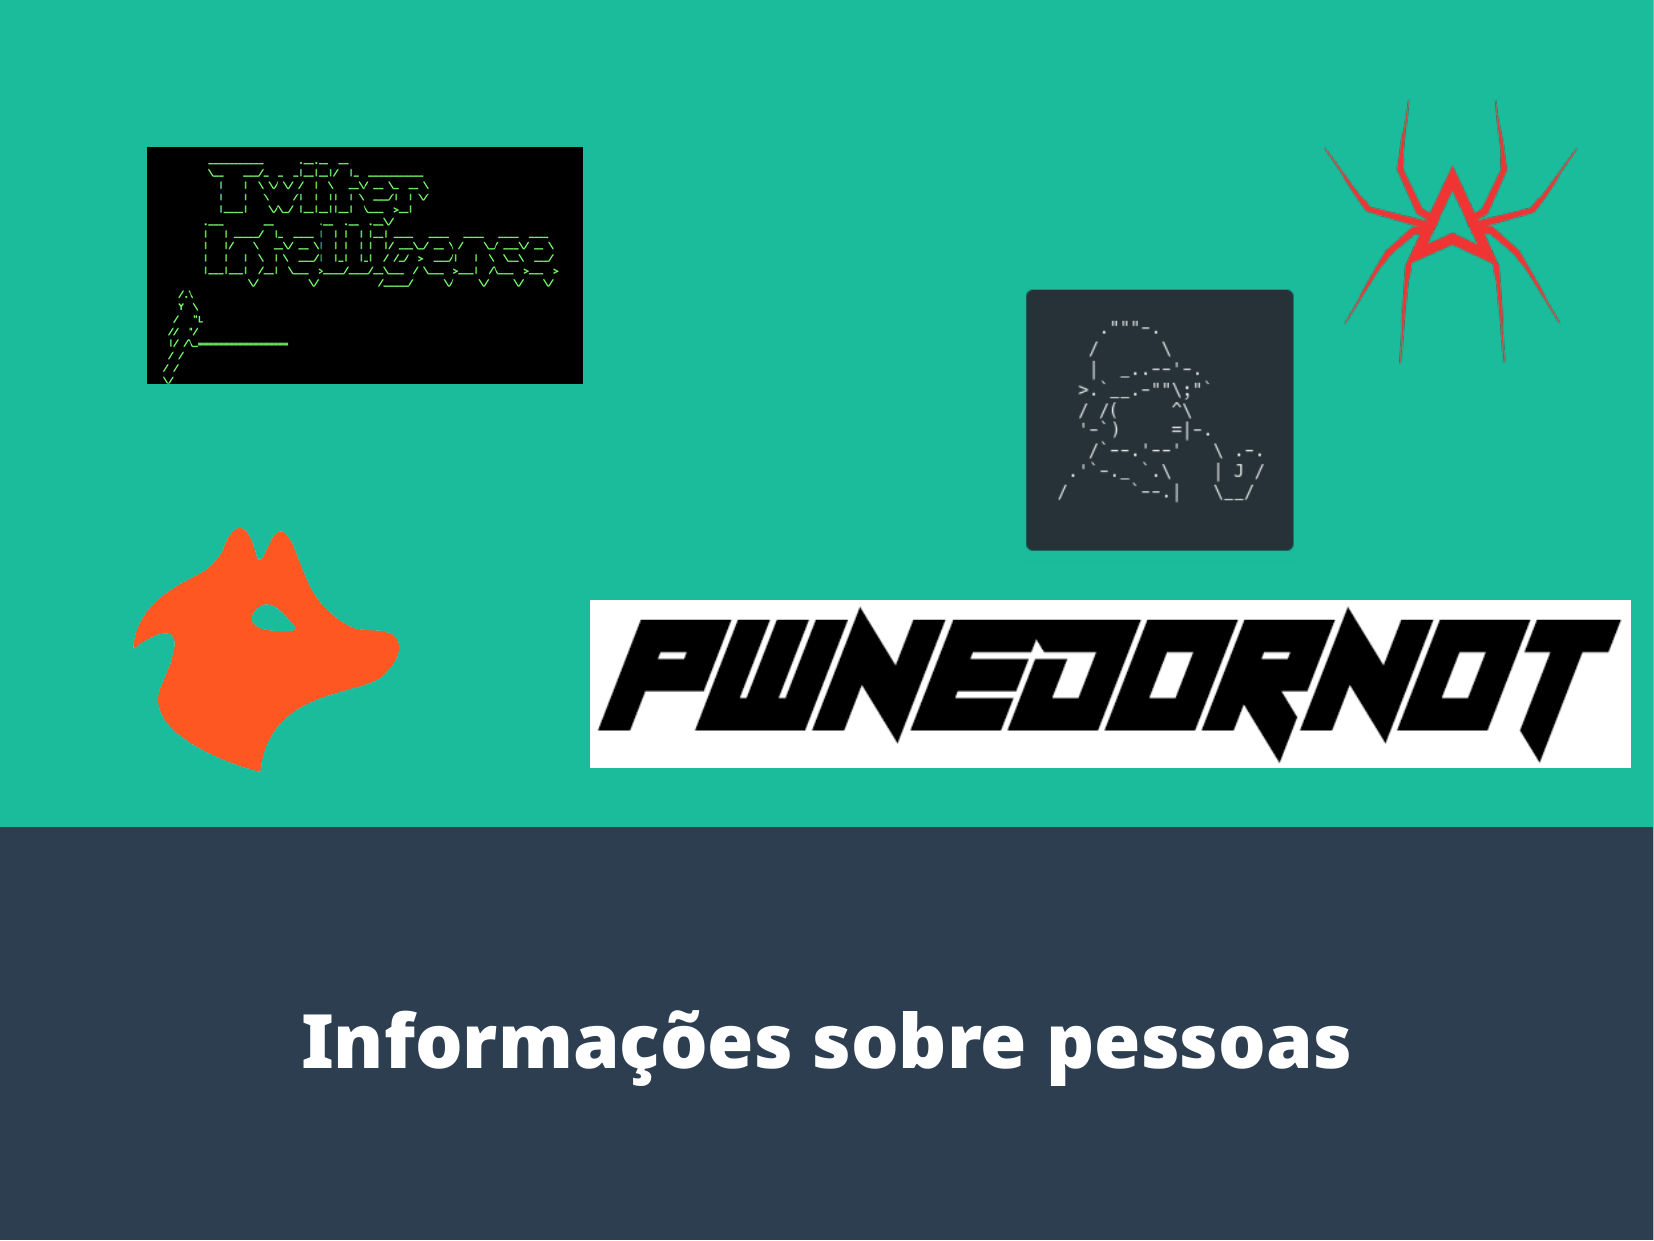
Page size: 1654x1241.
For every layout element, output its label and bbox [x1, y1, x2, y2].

picture [590, 600, 1631, 768]
picture [1309, 88, 1595, 374]
picture [118, 501, 414, 798]
picture [1020, 281, 1300, 562]
subtitle [59, 856, 1595, 1182]
picture [147, 147, 583, 384]
